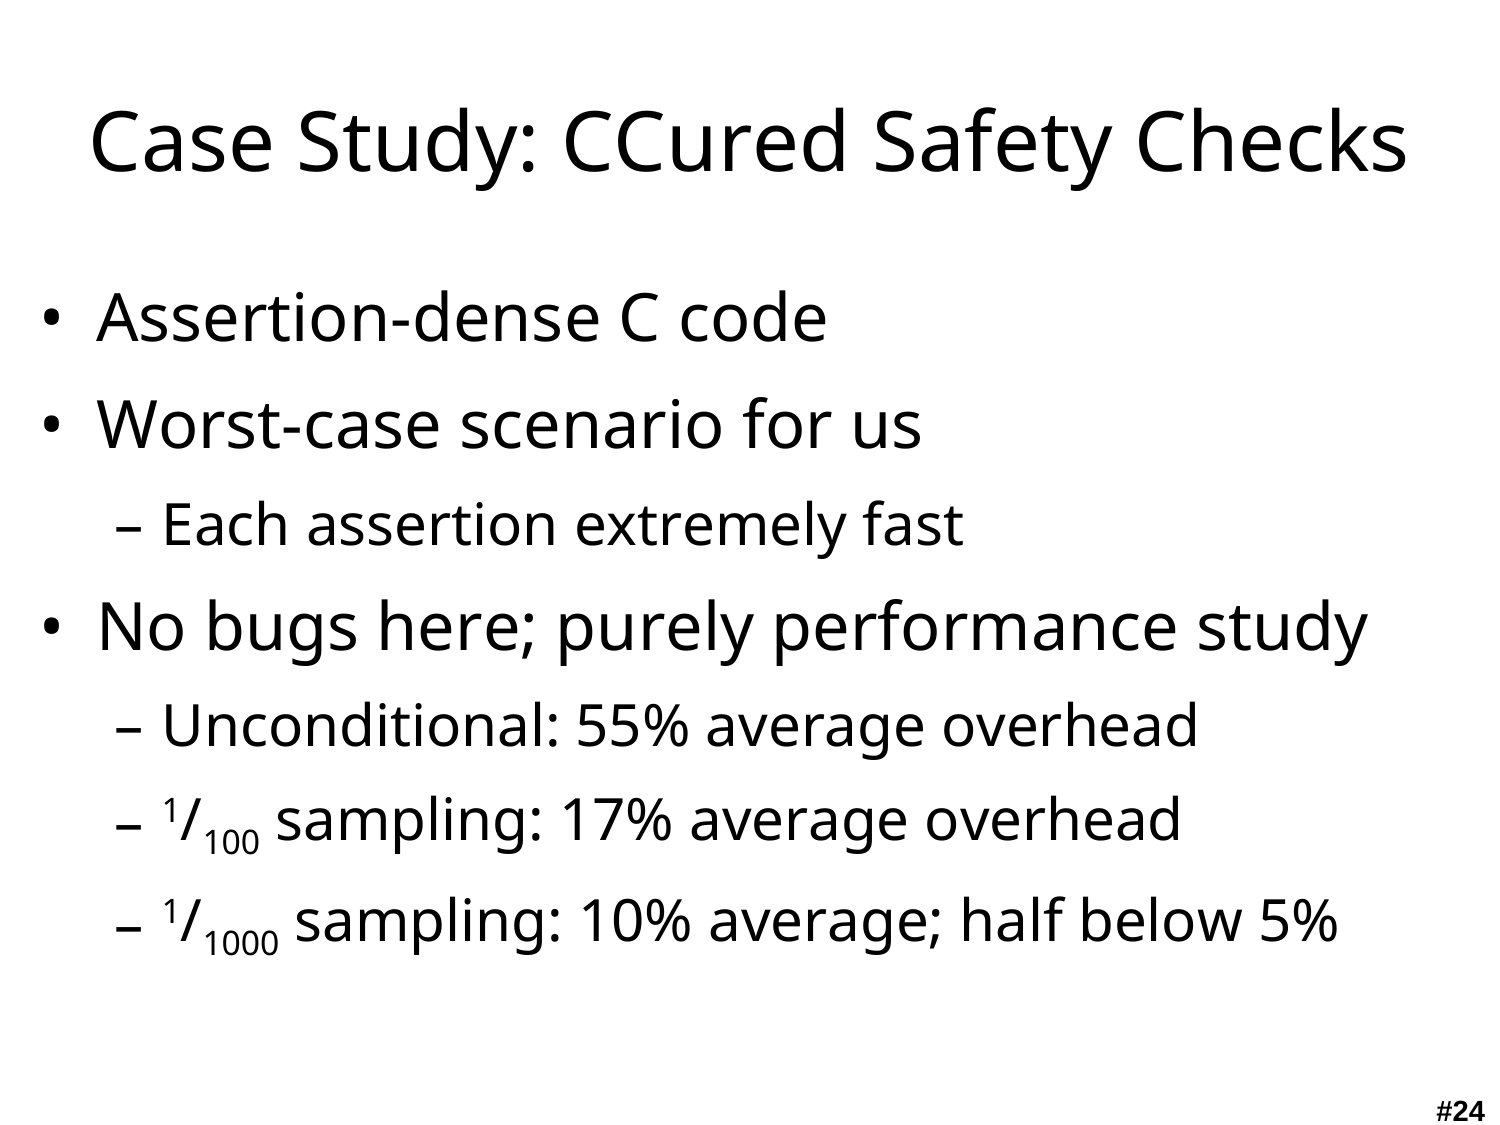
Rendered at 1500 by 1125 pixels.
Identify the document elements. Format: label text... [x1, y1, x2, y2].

list Assertion-dense C code Worst-case scenario for us Each assertion extremely fast No bugs here; purely performance study Unconditional: 55% average overhead 1/100 sampling: 17% average overhead 1/1000 sampling: 10% average; half below 5% [24, 262, 1476, 1101]
title Case Study: CCured Safety Checks [24, 45, 1476, 233]
